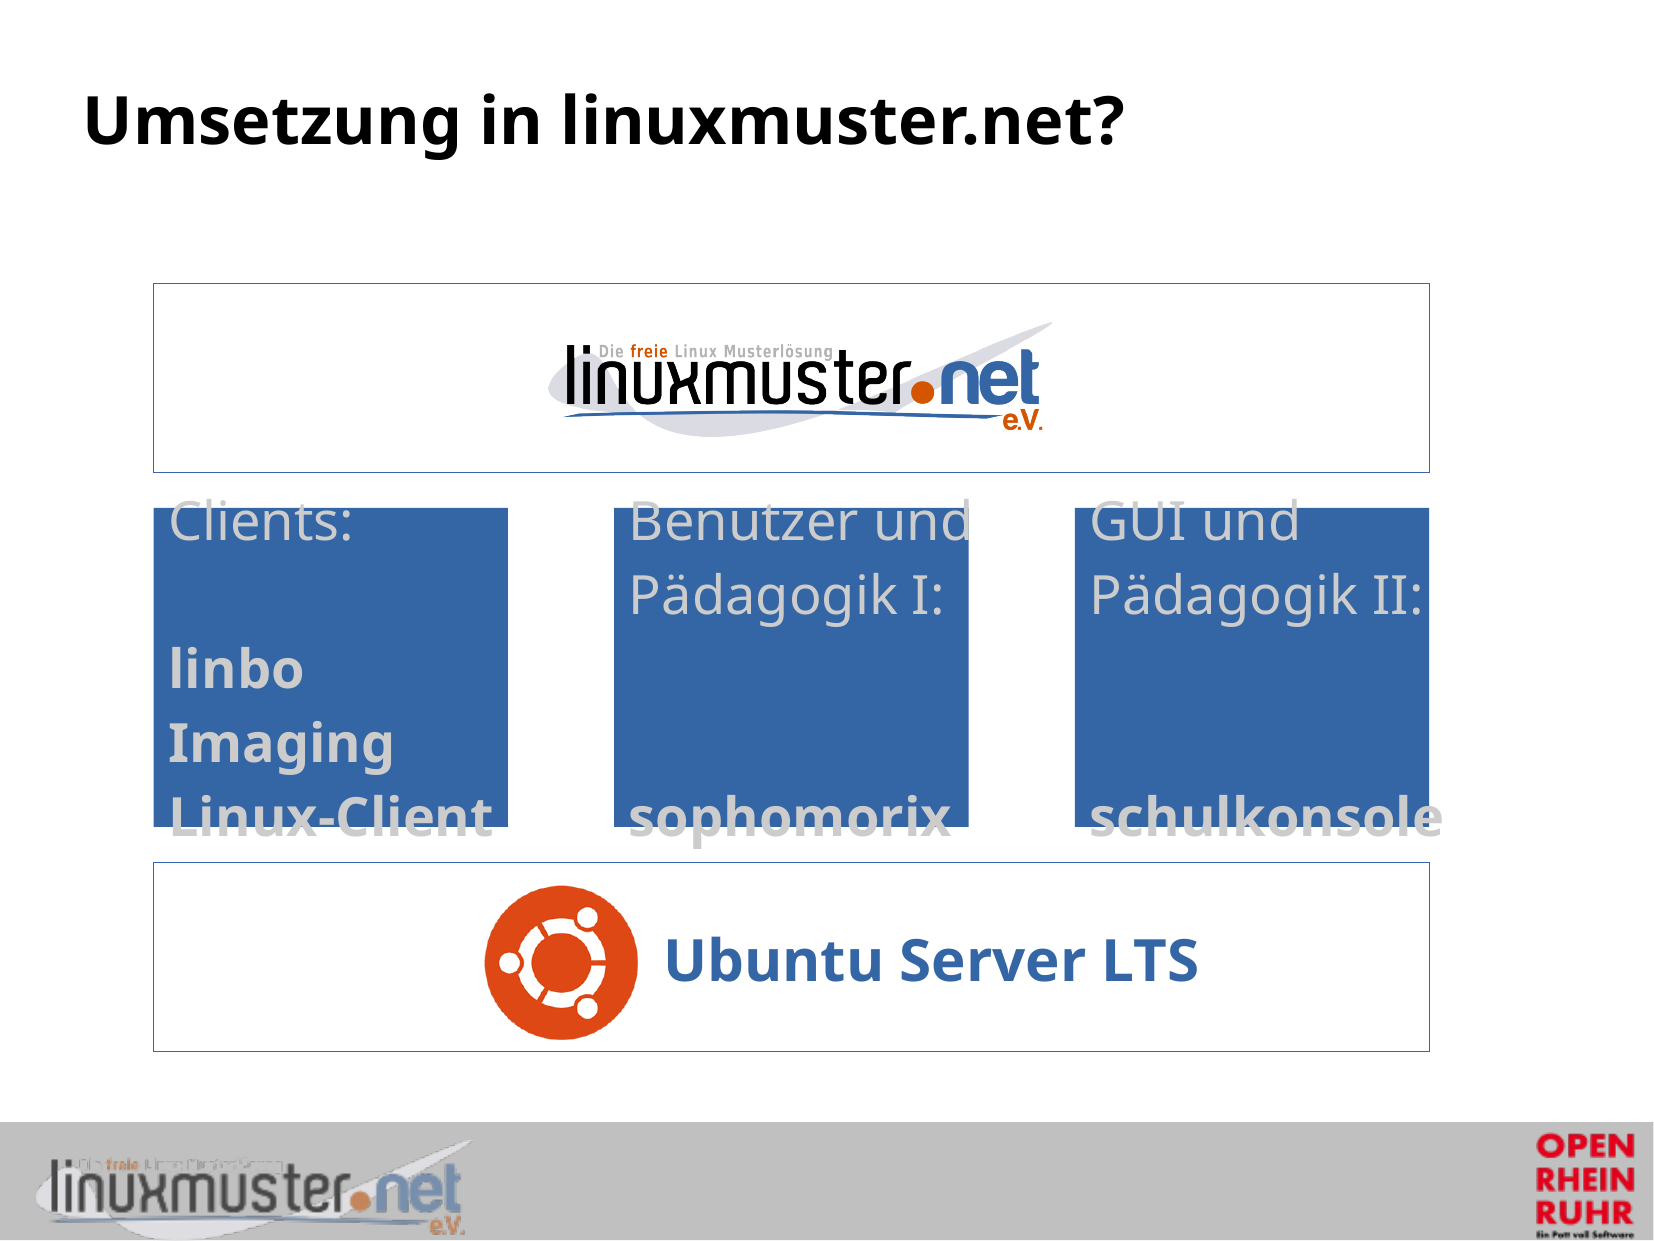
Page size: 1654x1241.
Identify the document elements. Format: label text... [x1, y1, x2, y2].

picture [1535, 1131, 1636, 1241]
picture [484, 885, 638, 1040]
picture [548, 322, 1052, 438]
text_box GUI und Pädagogik II: schulkonsole [1074, 507, 1430, 827]
text_box Benutzer und Pädagogik I: sophomorix [614, 507, 969, 827]
text_box Clients: linbo Imaging Linux-Client [153, 507, 508, 827]
title Umsetzung in linuxmuster.net? [82, 49, 1571, 189]
text_box Ubuntu Server LTS [648, 911, 1193, 993]
picture [36, 1140, 473, 1241]
